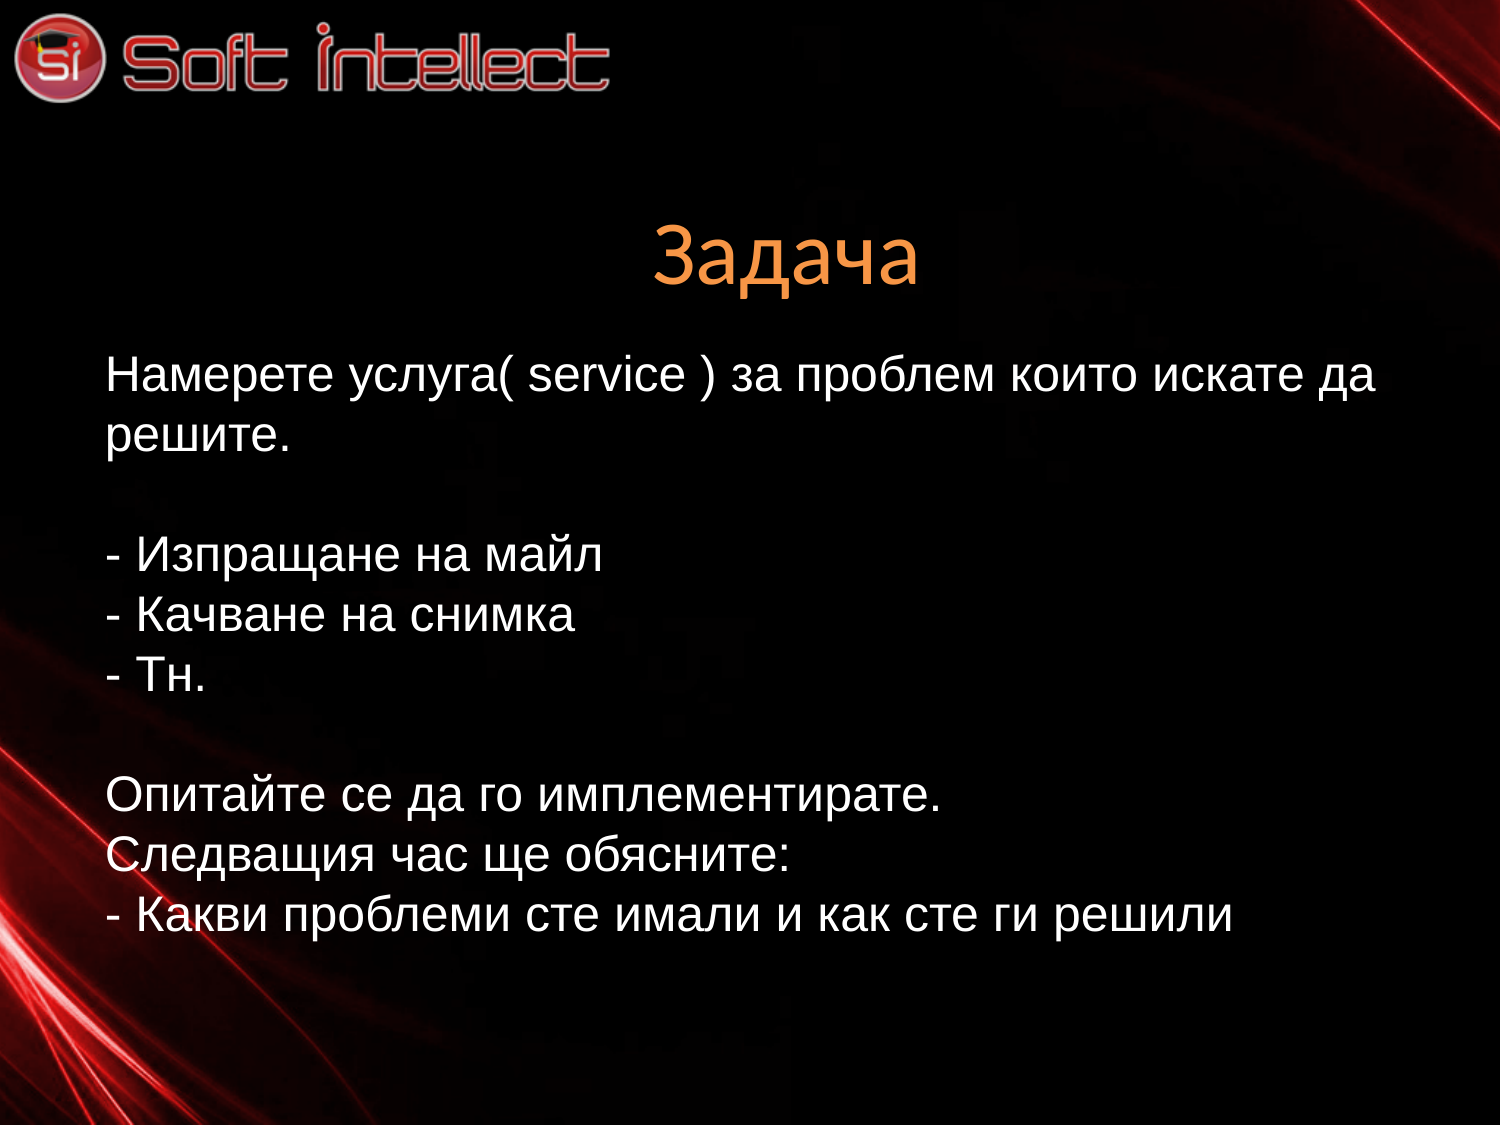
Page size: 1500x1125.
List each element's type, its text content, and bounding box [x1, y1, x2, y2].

text_box Задача [150, 127, 1425, 368]
text_box Намерете услуга( service ) за проблем които искате да решите. - Изпращане на майл - Качване на снимка - Тн. Опитайте се да го имплементирате. Следващия час ще обясните: - Какви проблеми сте имали и как сте ги решили [90, 333, 1396, 1080]
picture [0, 0, 1500, 1125]
